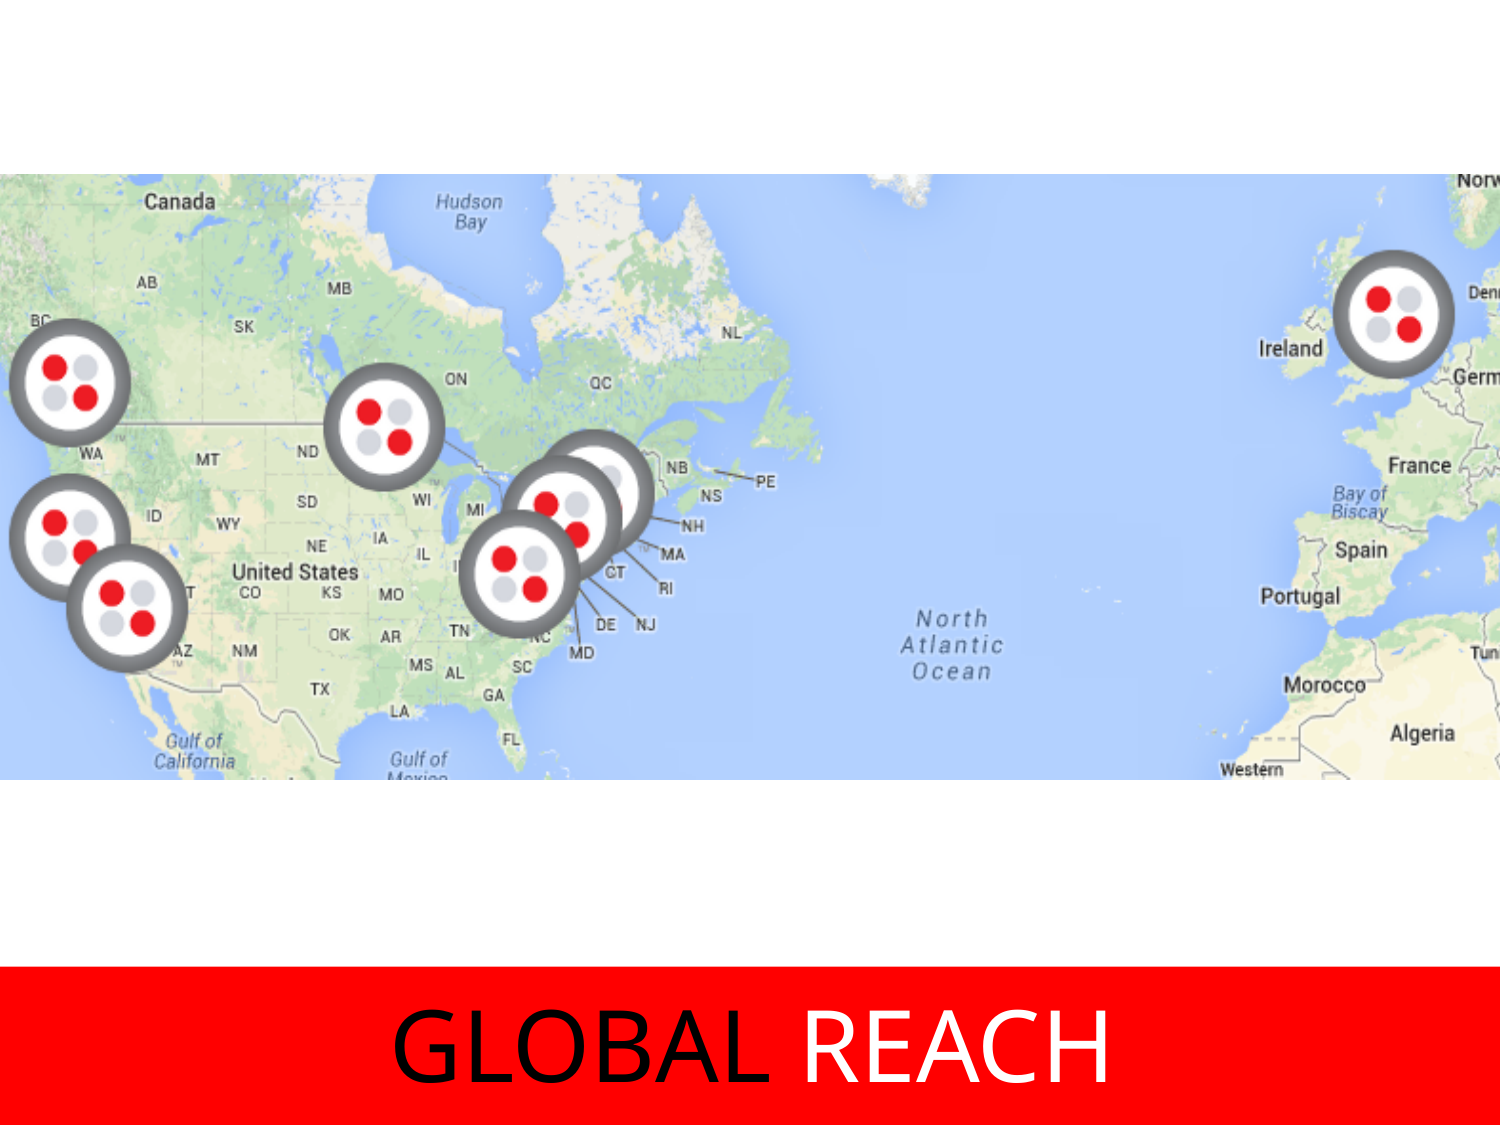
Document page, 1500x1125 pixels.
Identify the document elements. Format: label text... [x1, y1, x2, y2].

list GLOBAL REACH [28, 974, 1478, 1111]
picture [0, 174, 1500, 781]
